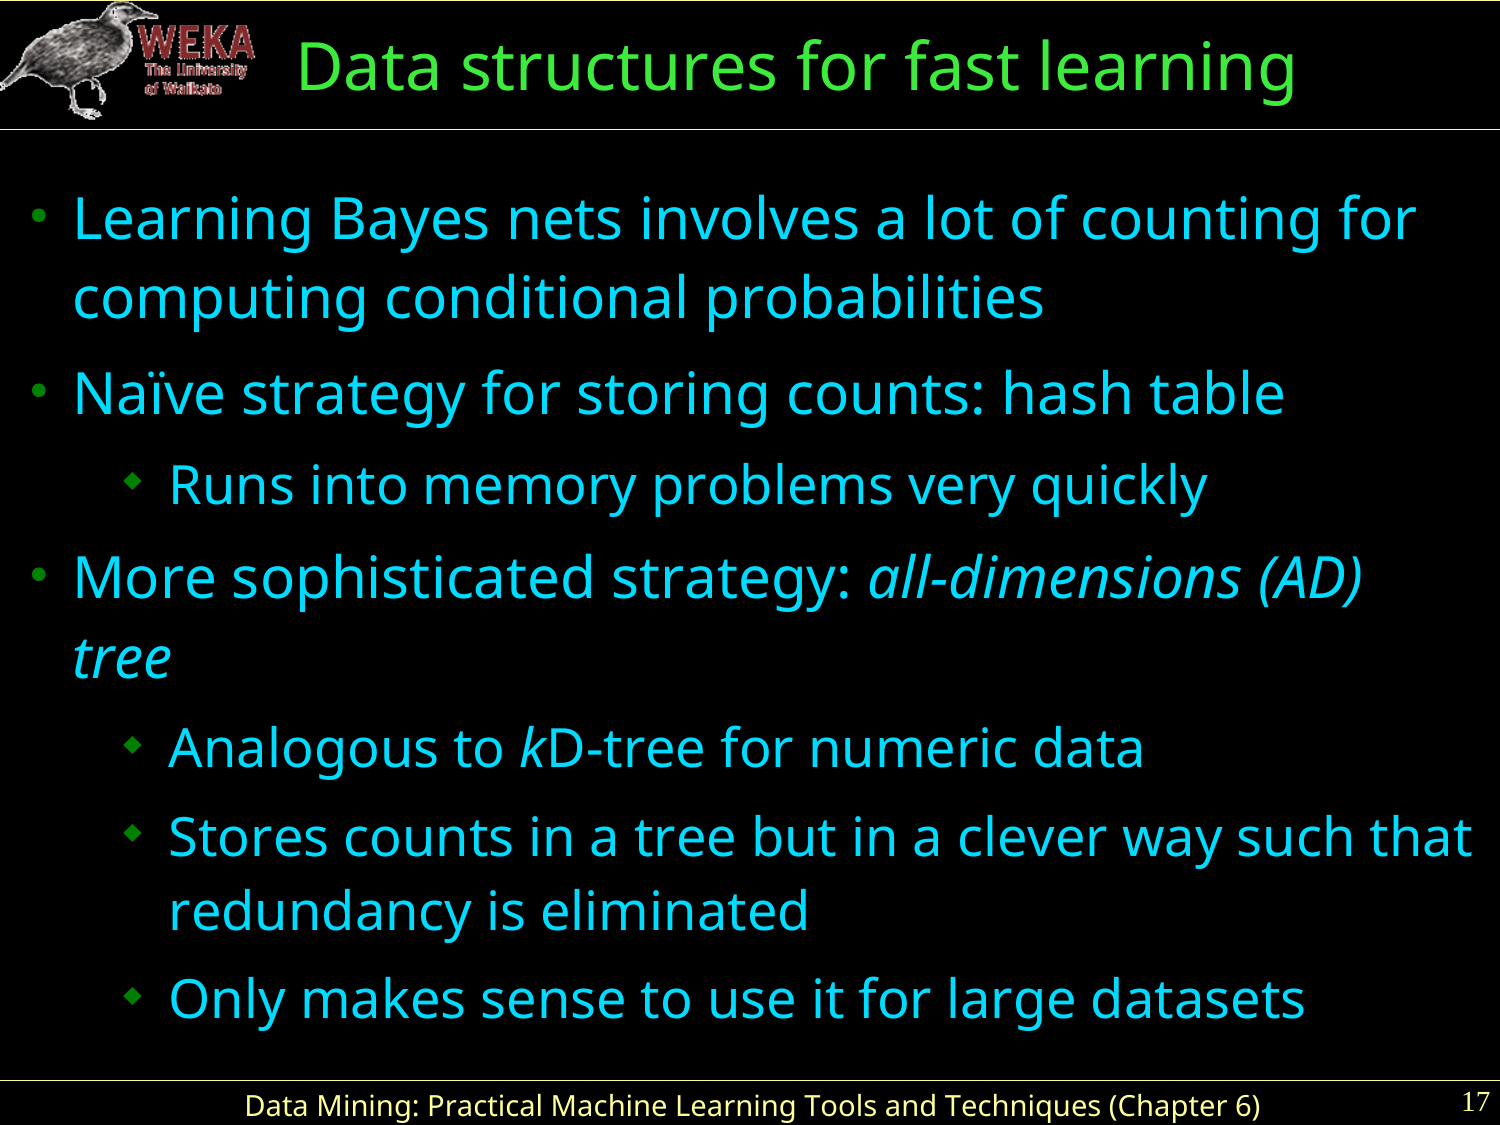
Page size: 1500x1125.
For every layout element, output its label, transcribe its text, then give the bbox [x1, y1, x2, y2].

title Data structures for fast learning [295, 0, 1486, 159]
list Learning Bayes nets involves a lot of counting for computing conditional probabilities Naïve strategy for storing counts: hash table Runs into memory problems very quickly More sophisticated strategy: all-dimensions (AD) tree Analogous to kD-tree for numeric data Stores counts in a tree but in a clever way such that redundancy is eliminated Only makes sense to use it for large datasets [29, 177, 1477, 1093]
picture [0, 1, 266, 129]
